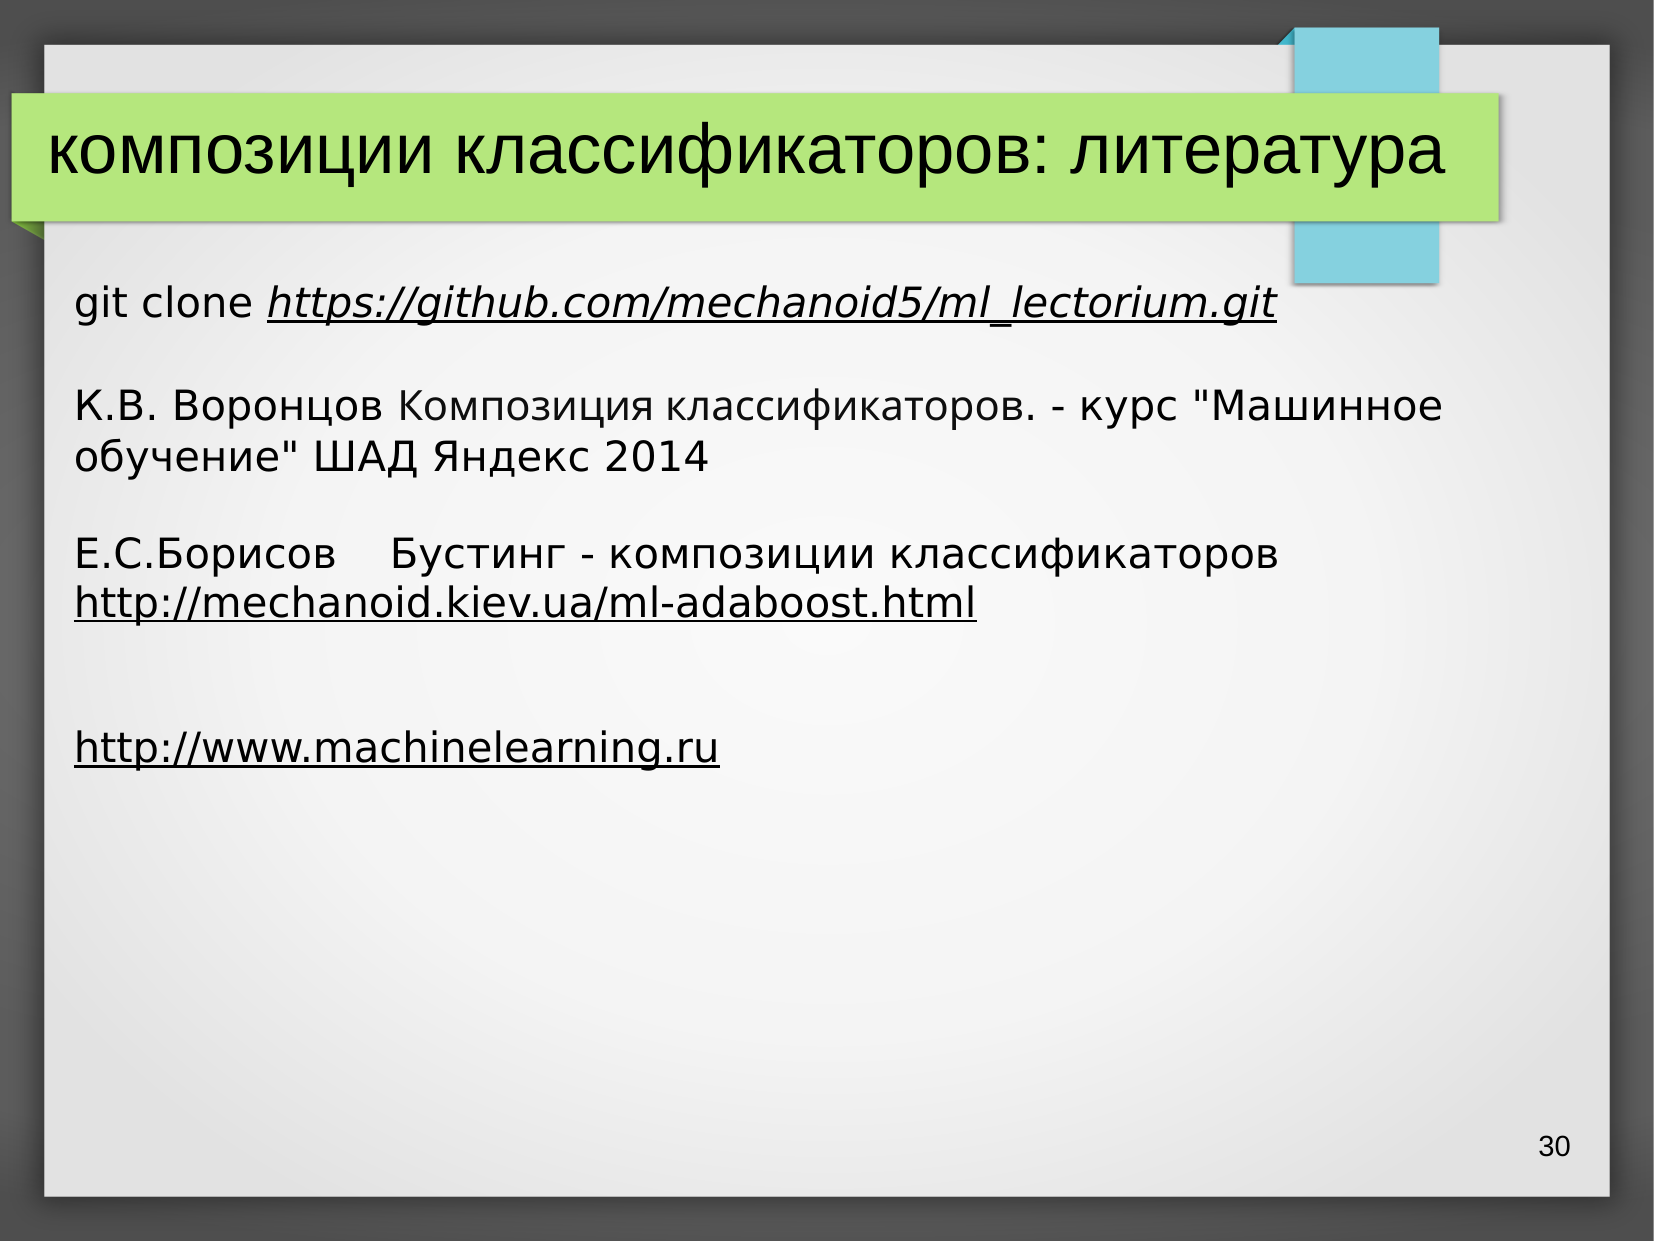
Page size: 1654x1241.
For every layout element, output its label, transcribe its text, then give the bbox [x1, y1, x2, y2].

picture [0, 0, 1654, 1241]
title композиции классификаторов: литература [47, 96, 1477, 201]
text_box git clone https://github.com/mechanoid5/ml_lectorium.git К.В. Воронцов Композиция классификаторов. - курс "Машинное обучение" ШАД Яндекс 2014 Е.С.Борисов Бустинг - композиции классификаторов http://mechanoid.kiev.ua/ml-adaboost.html http://www.machinelearning.ru [59, 271, 1489, 815]
